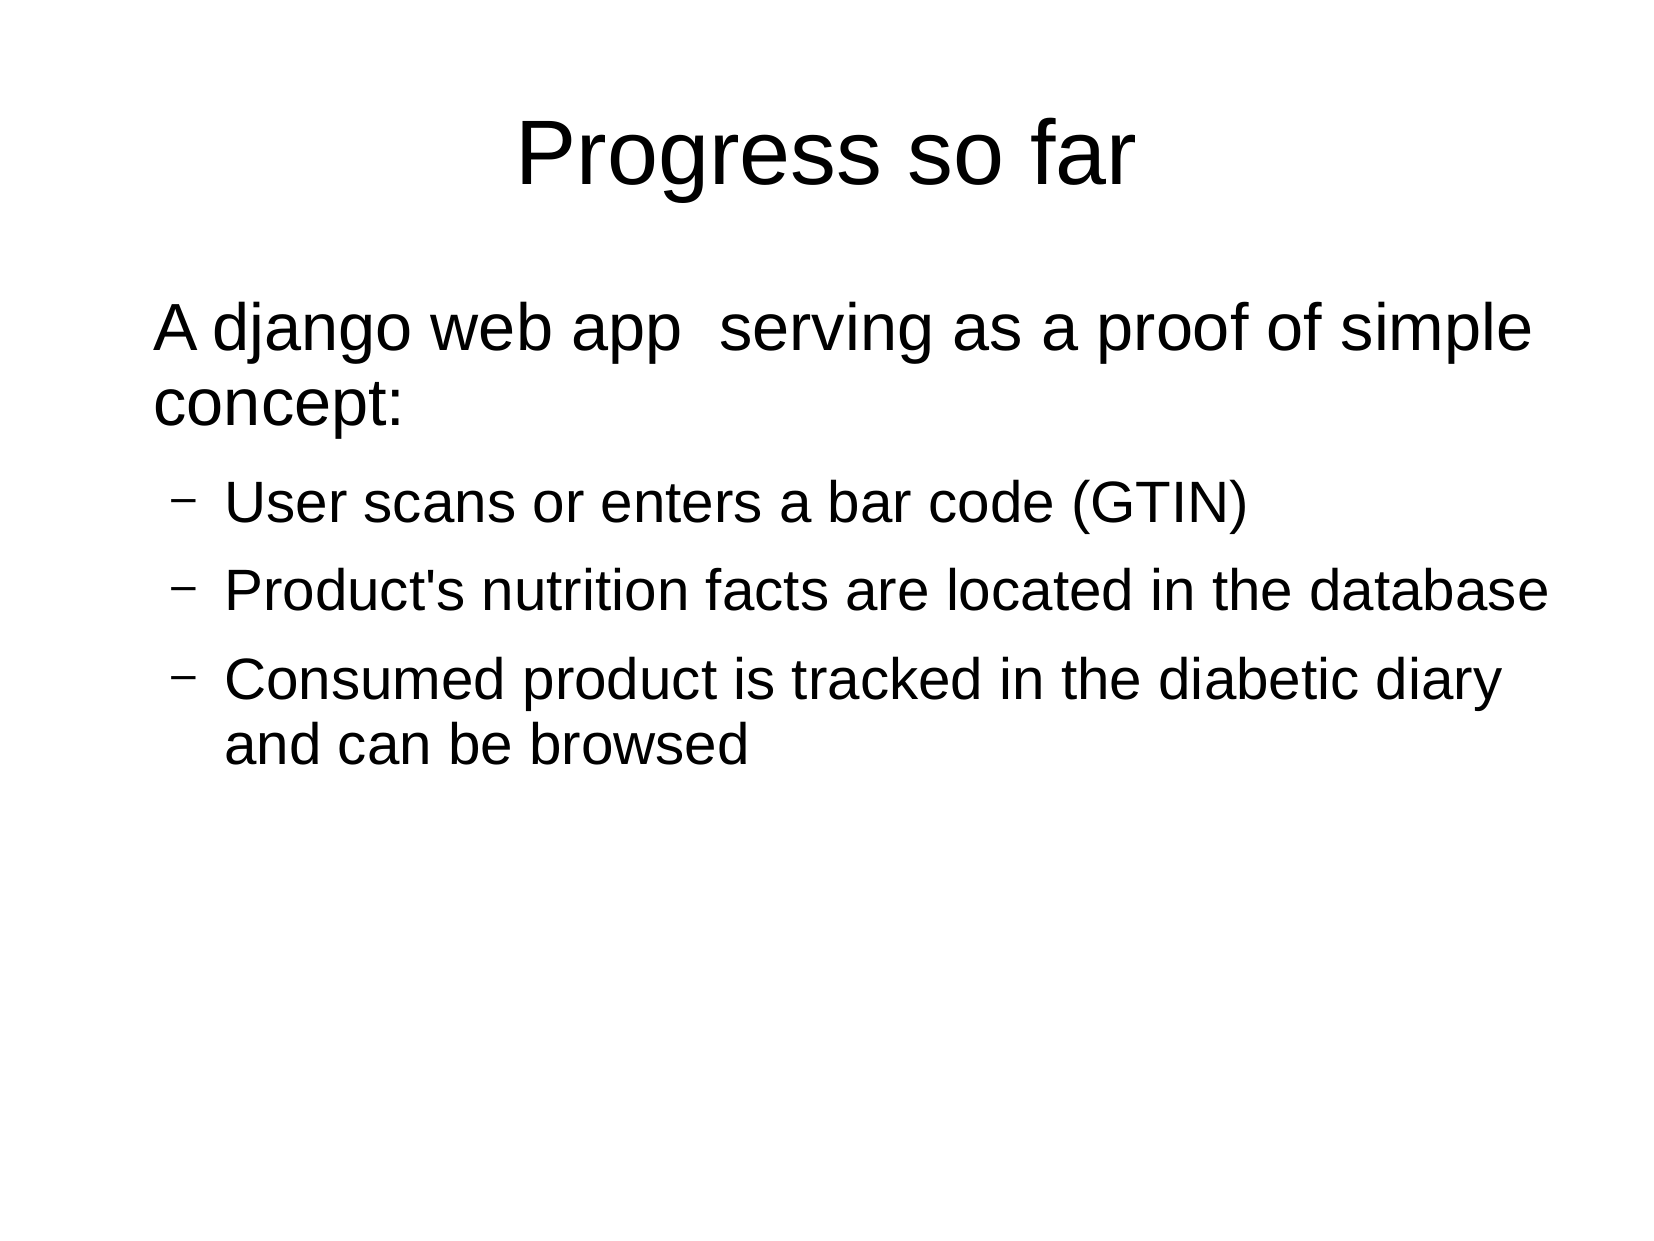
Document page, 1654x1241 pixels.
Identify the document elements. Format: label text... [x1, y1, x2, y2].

title Progress so far [82, 49, 1571, 257]
list A django web app serving as a proof of simple concept: User scans or enters a bar code (GTIN) Product's nutrition facts are located in the database Consumed product is tracked in the diabetic diary and can be browsed [82, 290, 1571, 1010]
